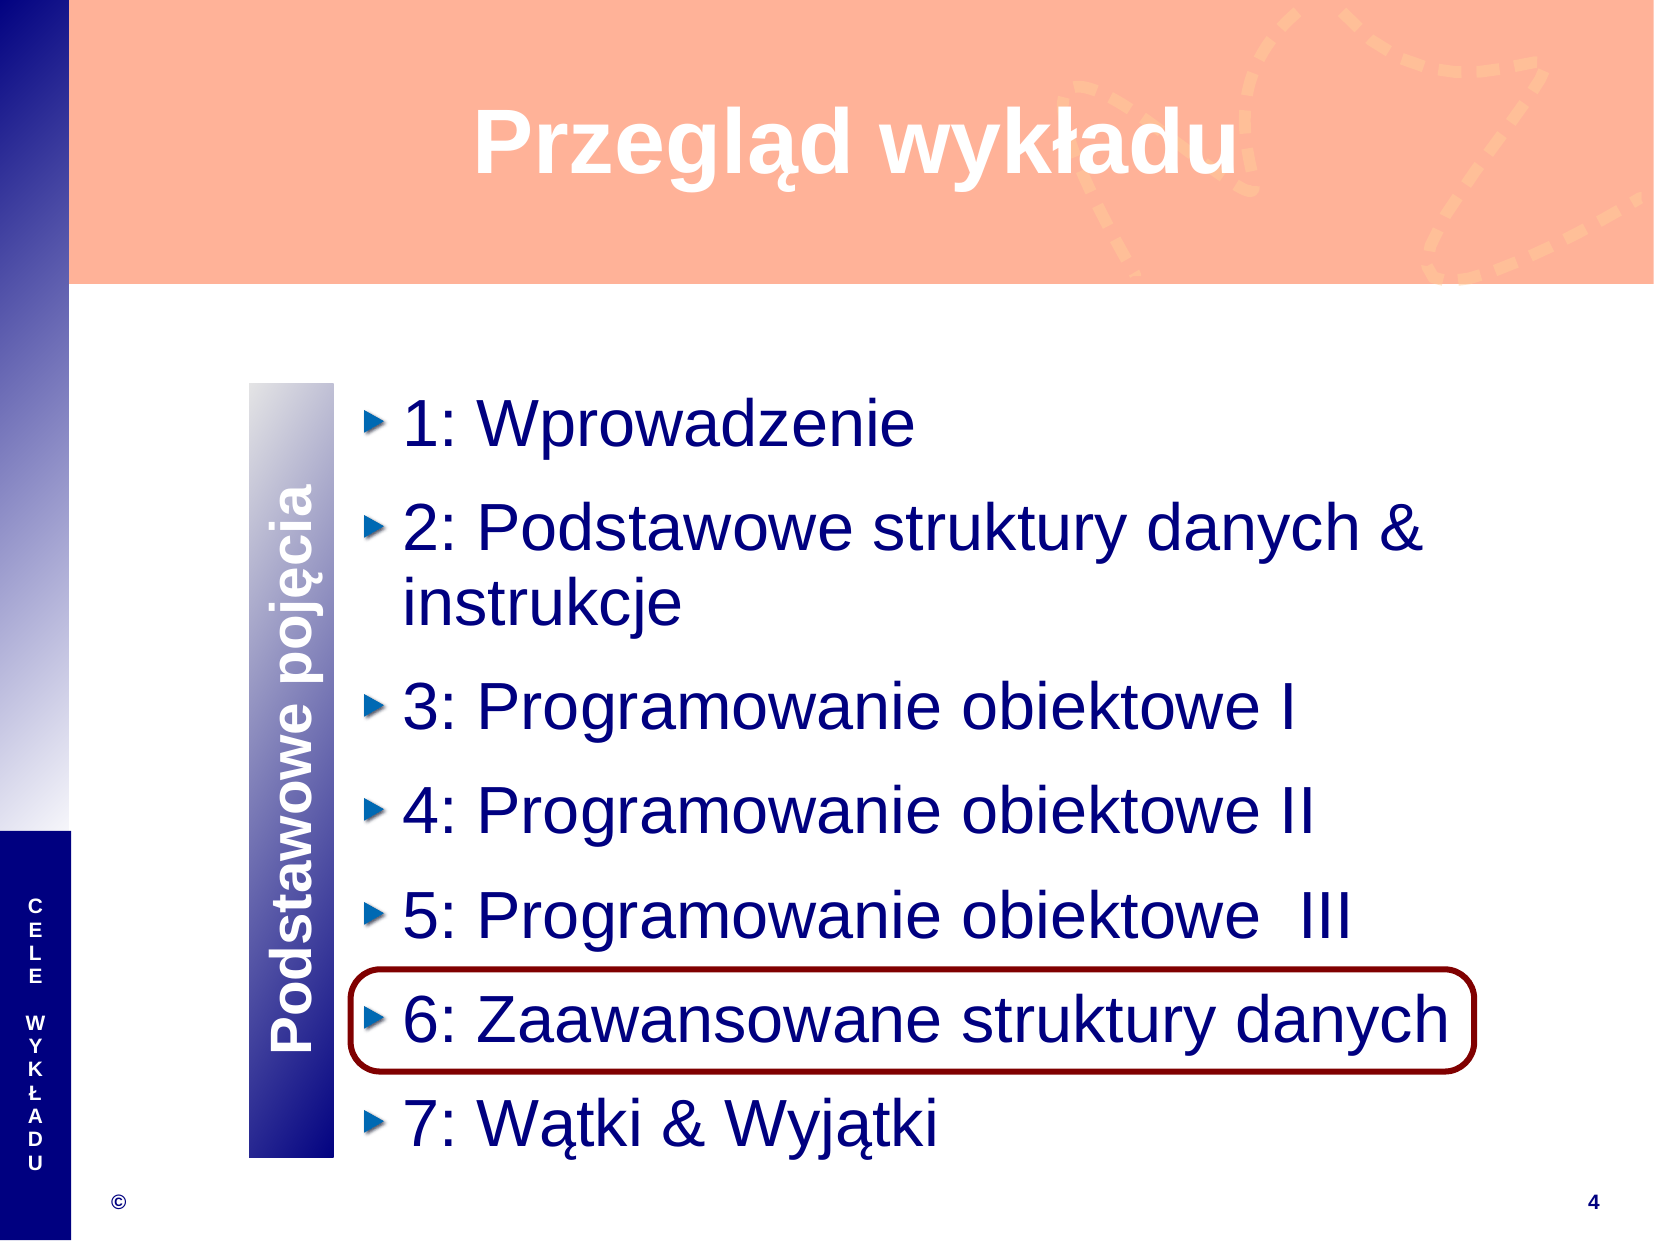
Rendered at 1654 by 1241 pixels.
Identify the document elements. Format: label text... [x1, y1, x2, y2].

title Przegląd wykładu [97, 37, 1617, 246]
text_box C E L E W Y K Ł A D U [0, 829, 71, 1241]
text_box Podstawowe pojęcia [249, 383, 334, 1158]
list 1: Wprowadzenie 2: Podstawowe struktury danych & instrukcje 3: Programowanie obiektowe I 4: Programowanie obiektowe II 5: Programowanie obiektowe III 6: Zaawansowane struktury danych 7: Wątki & Wyjątki [331, 386, 1556, 1185]
